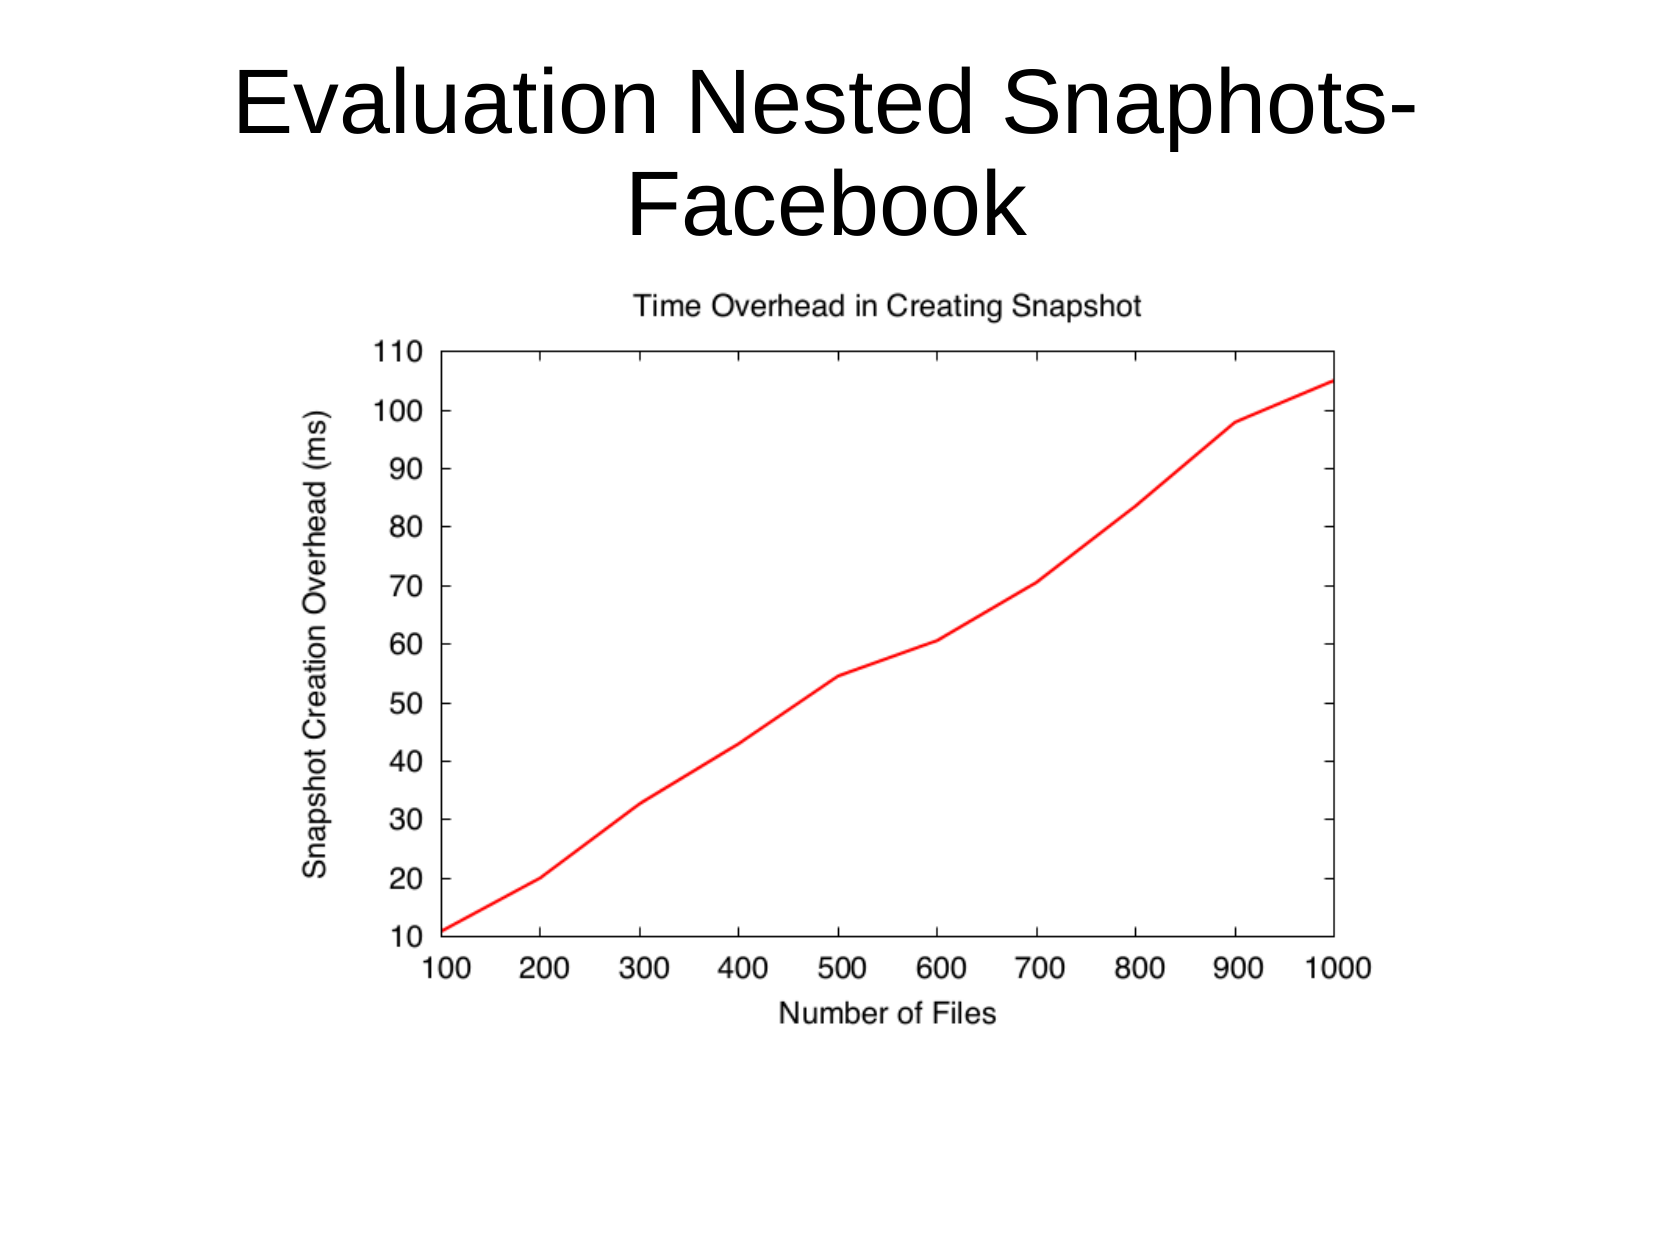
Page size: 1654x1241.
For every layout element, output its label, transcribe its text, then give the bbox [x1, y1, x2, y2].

picture [294, 271, 1382, 1030]
title Evaluation Nested Snaphots-Facebook [82, 49, 1571, 257]
